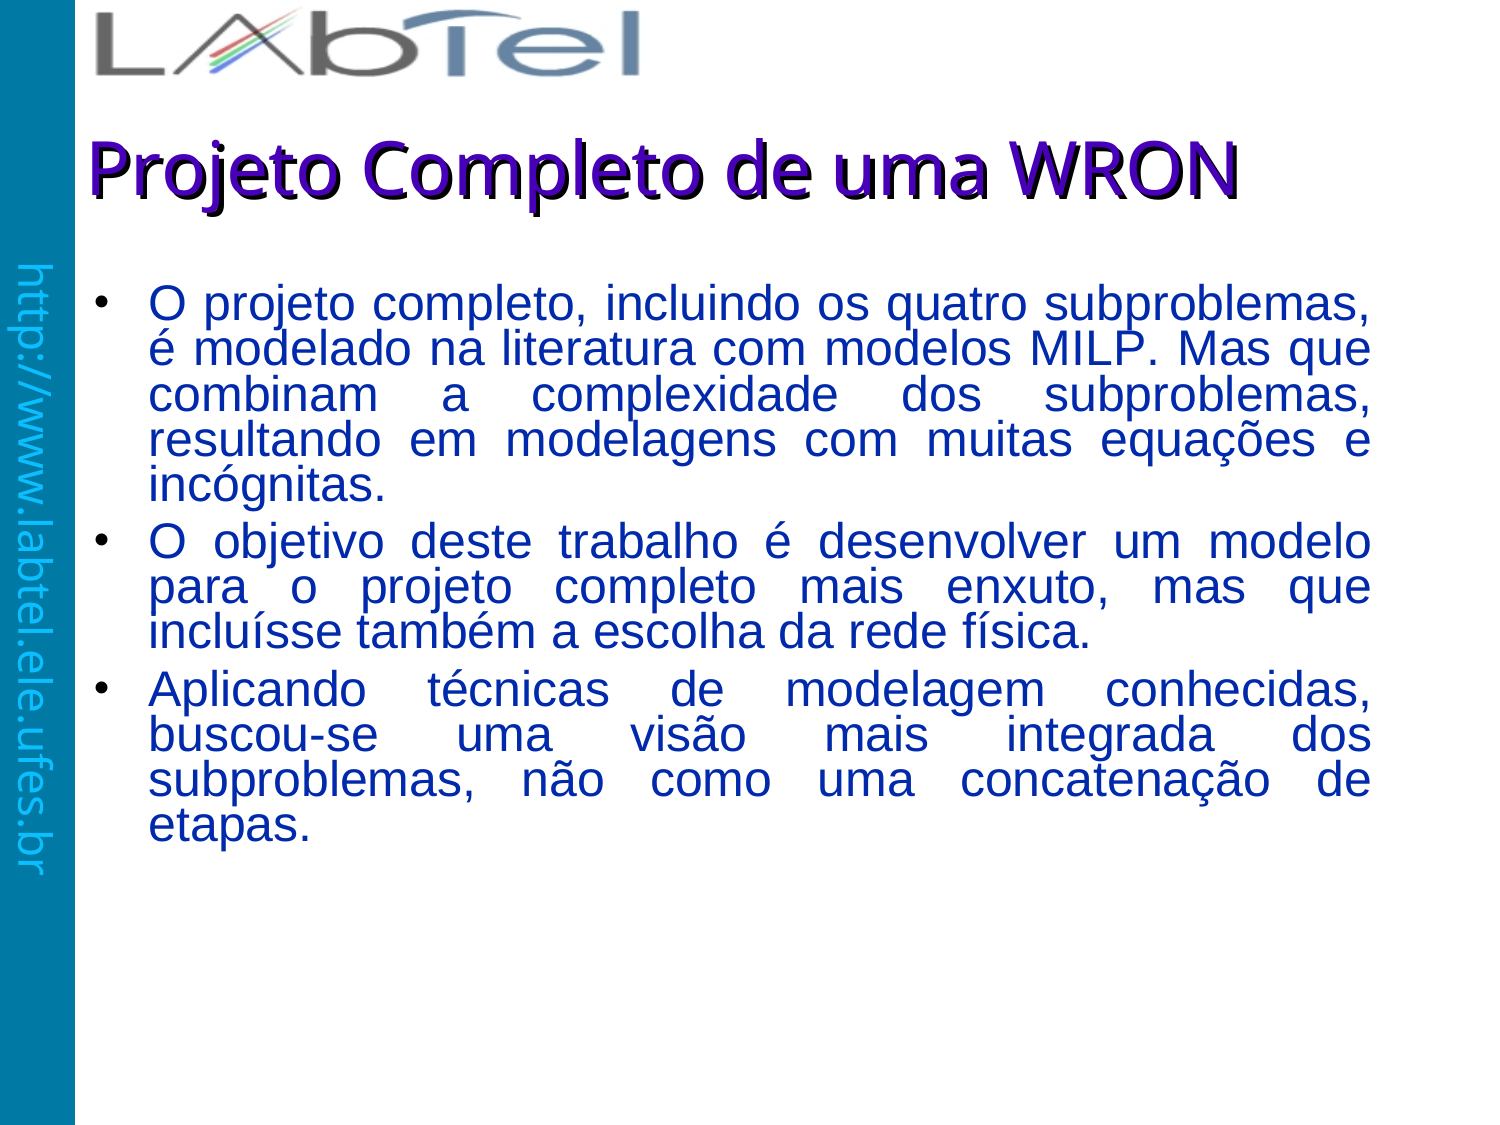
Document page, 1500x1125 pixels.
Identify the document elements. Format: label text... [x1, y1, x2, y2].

list O projeto completo, incluindo os quatro subproblemas, é modelado na literatura com modelos MILP. Mas que combinam a complexidade dos subproblemas, resultando em modelagens com muitas equações e incógnitas. O objetivo deste trabalho é desenvolver um modelo para o projeto completo mais enxuto, mas que incluísse também a escolha da rede física. Aplicando técnicas de modelagem conhecidas, buscou-se uma visão mais integrada dos subproblemas, não como uma concatenação de etapas. [78, 261, 1388, 1045]
title Projeto Completo de uma WRON [70, 65, 1471, 264]
picture [76, 0, 675, 65]
